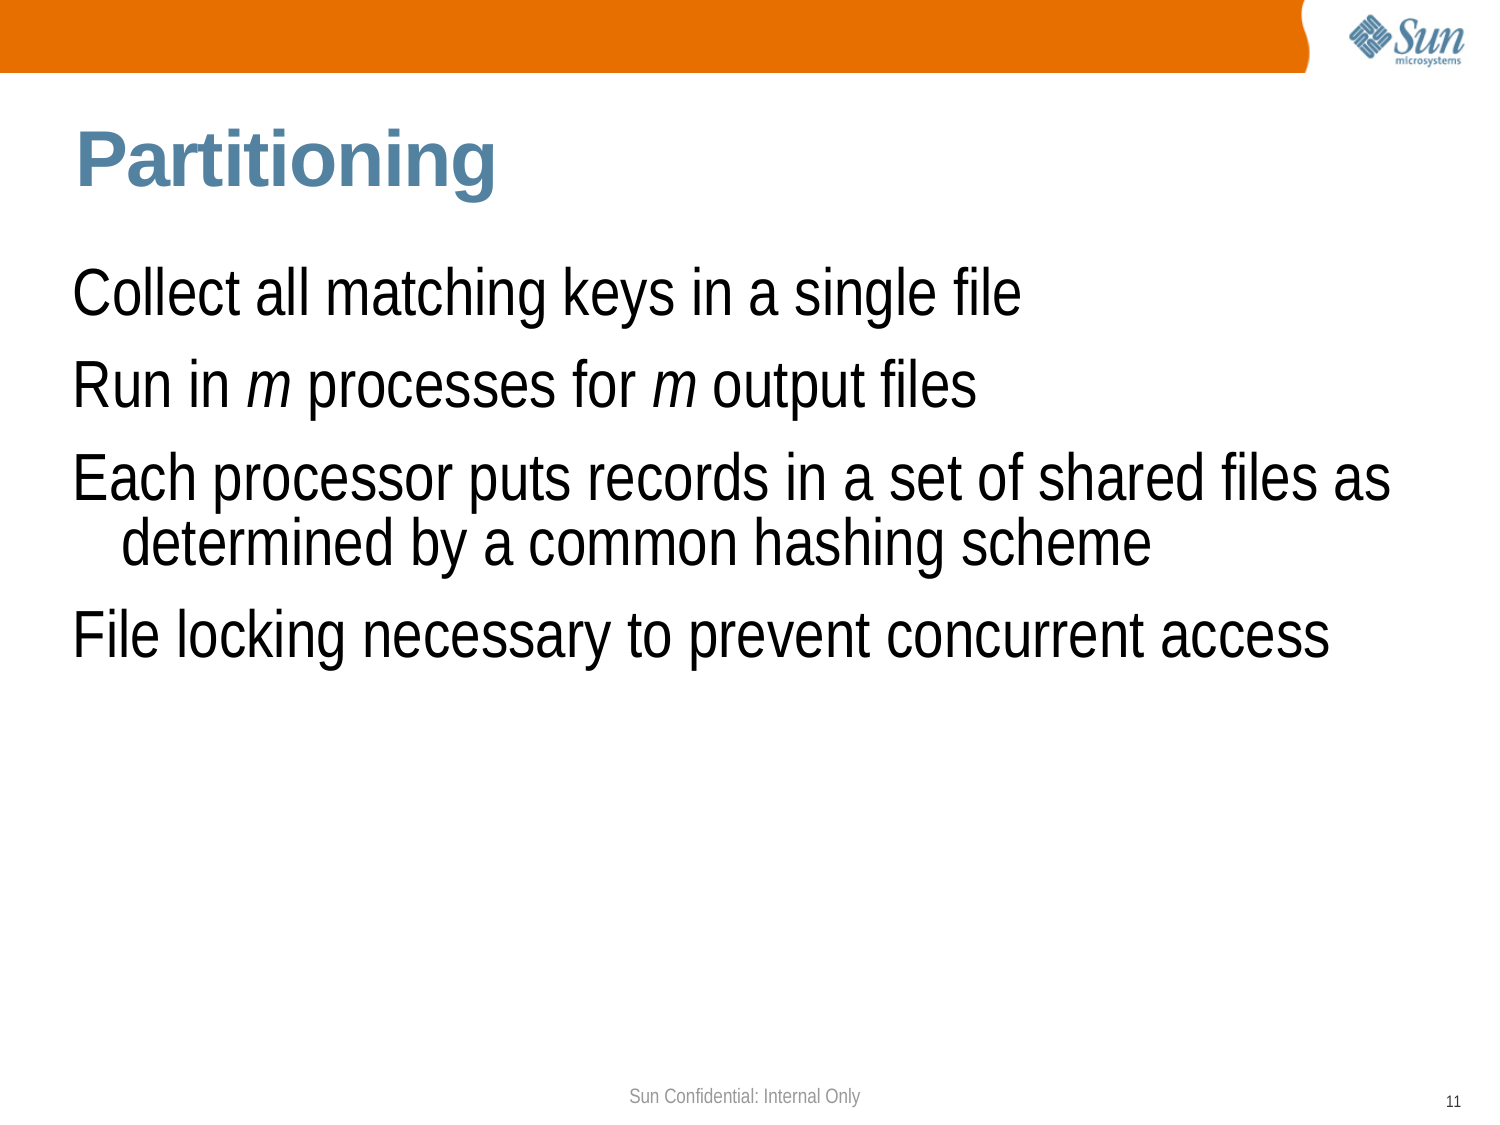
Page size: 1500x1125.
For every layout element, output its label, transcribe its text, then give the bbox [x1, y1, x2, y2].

title Partitioning [75, 123, 1437, 227]
picture [0, 0, 1500, 73]
list Collect all matching keys in a single file Run in m processes for m output files Each processor puts records in a set of shared files as determined by a common hashing scheme File locking necessary to prevent concurrent access [53, 263, 1456, 1006]
